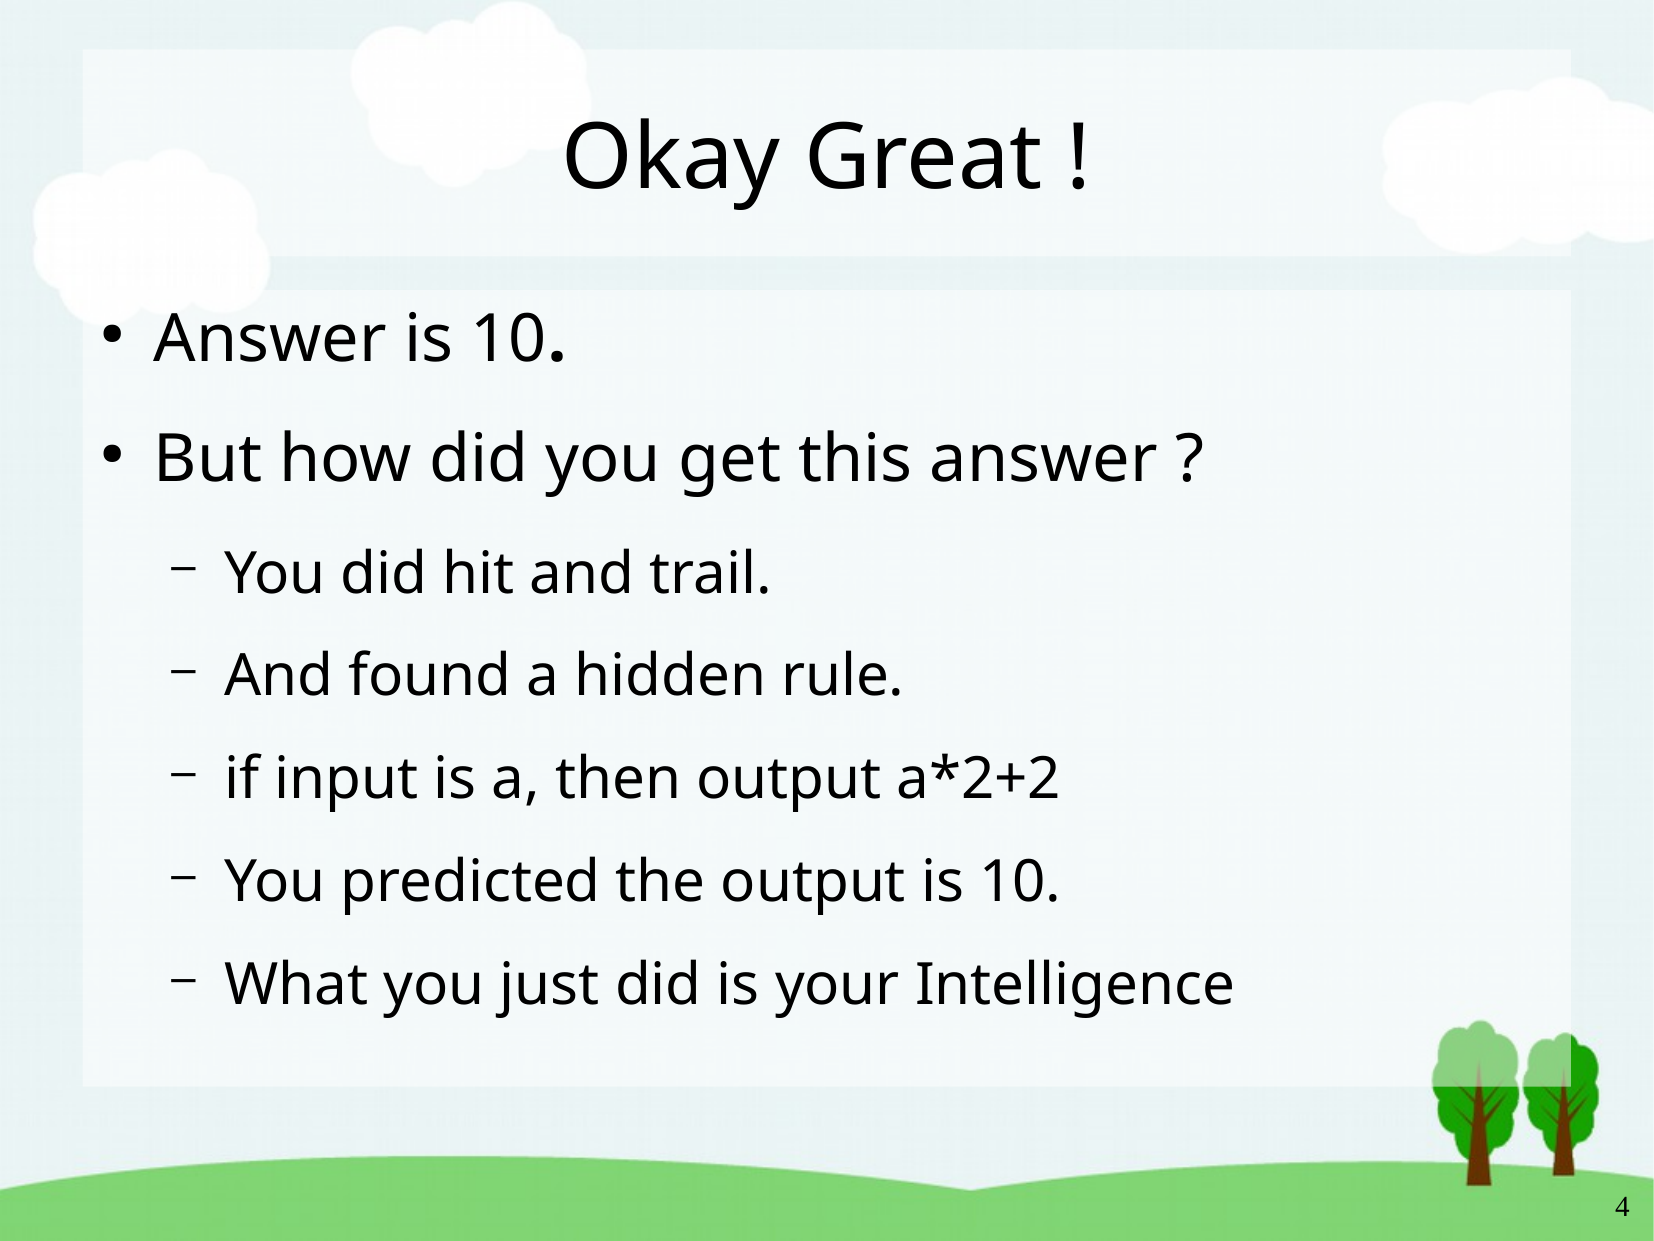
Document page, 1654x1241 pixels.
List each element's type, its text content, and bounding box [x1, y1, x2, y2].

picture [0, 0, 1654, 1241]
title Okay Great ! [82, 49, 1571, 257]
list Answer is 10. But how did you get this answer ? You did hit and trail. And found a hidden rule. if input is a, then output a*2+2 You predicted the output is 10. What you just did is your Intelligence [82, 290, 1571, 1087]
